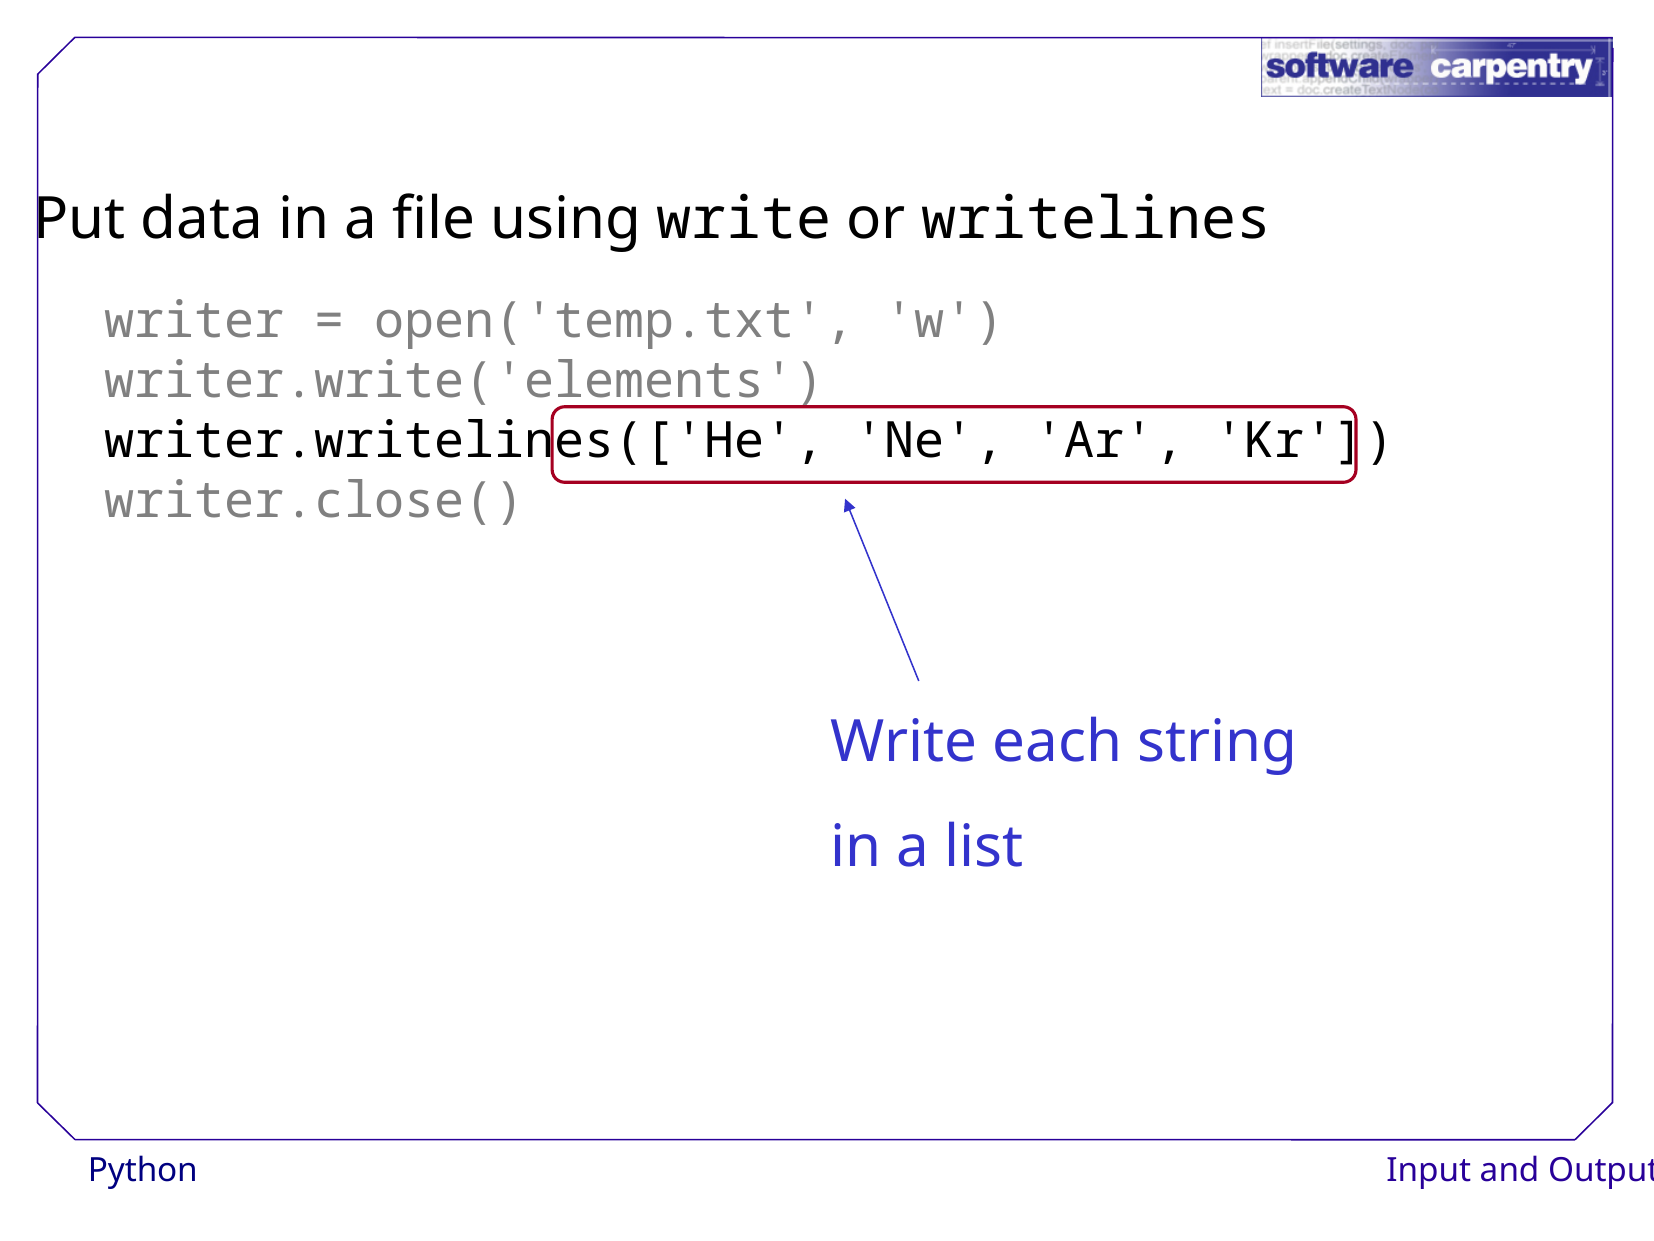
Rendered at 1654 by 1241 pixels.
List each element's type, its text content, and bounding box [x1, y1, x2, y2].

text_box Put data in a file using write or writelines [18, 138, 1437, 259]
text_box Write each string in a list [815, 660, 1463, 886]
text_box writer = open('temp.txt', 'w') writer.write('elements') writer.writelines(['He', 'Ne', 'Ar', 'Kr']) writer.close() [89, 279, 1512, 554]
picture [1261, 39, 1613, 97]
